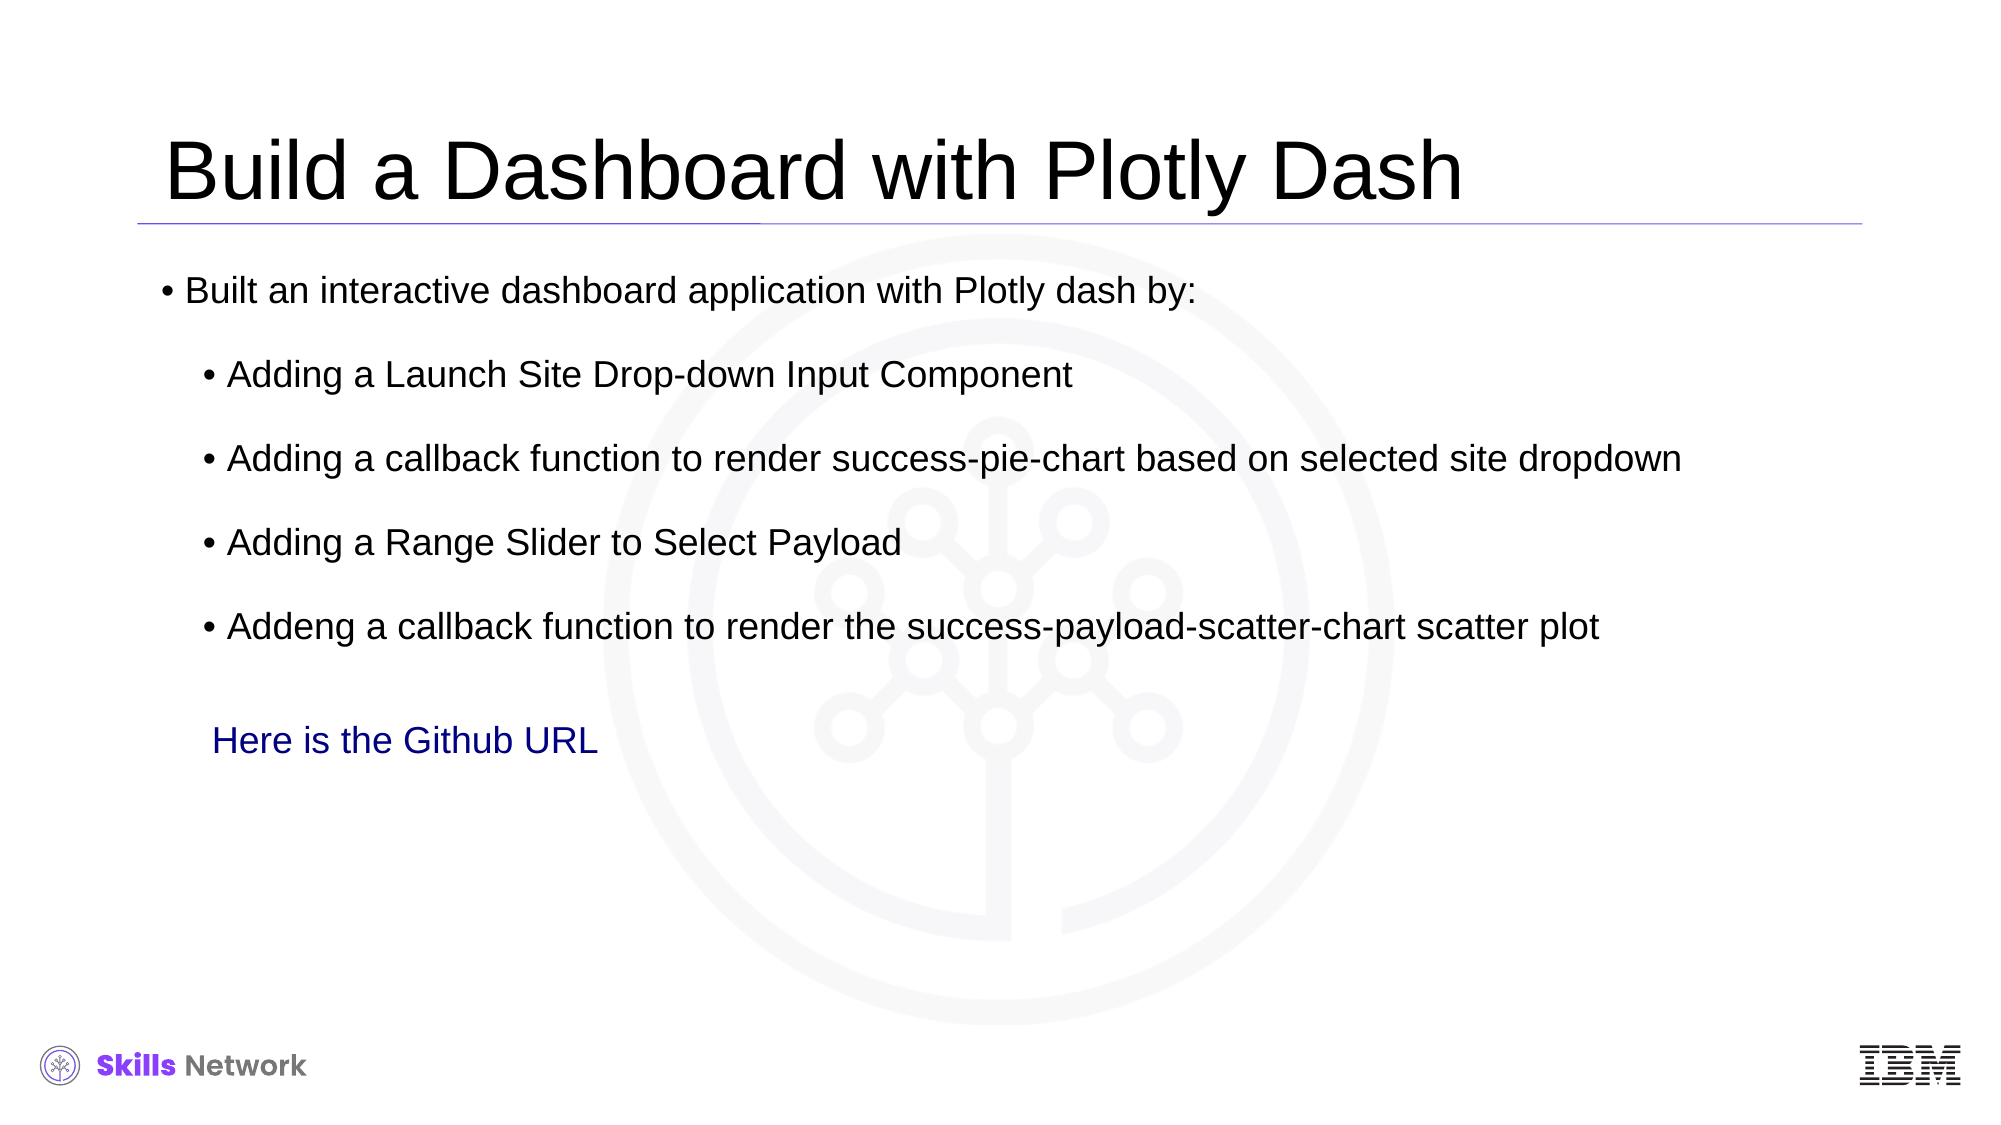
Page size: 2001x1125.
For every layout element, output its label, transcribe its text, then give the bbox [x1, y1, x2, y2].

text_box Here is the Github URL [197, 712, 826, 783]
text_box Build a Dashboard with Plotly Dash [150, 117, 1703, 225]
text_box • Built an interactive dashboard application with Plotly dash by: • Adding a Launch Site Drop-down Input Component • Adding a callback function to render success-pie-chart based on selected site dropdown • Adding a Range Slider to Select Payload • Addeng a callback function to render the success-payload-scatter-chart scatter plot [146, 262, 1876, 740]
